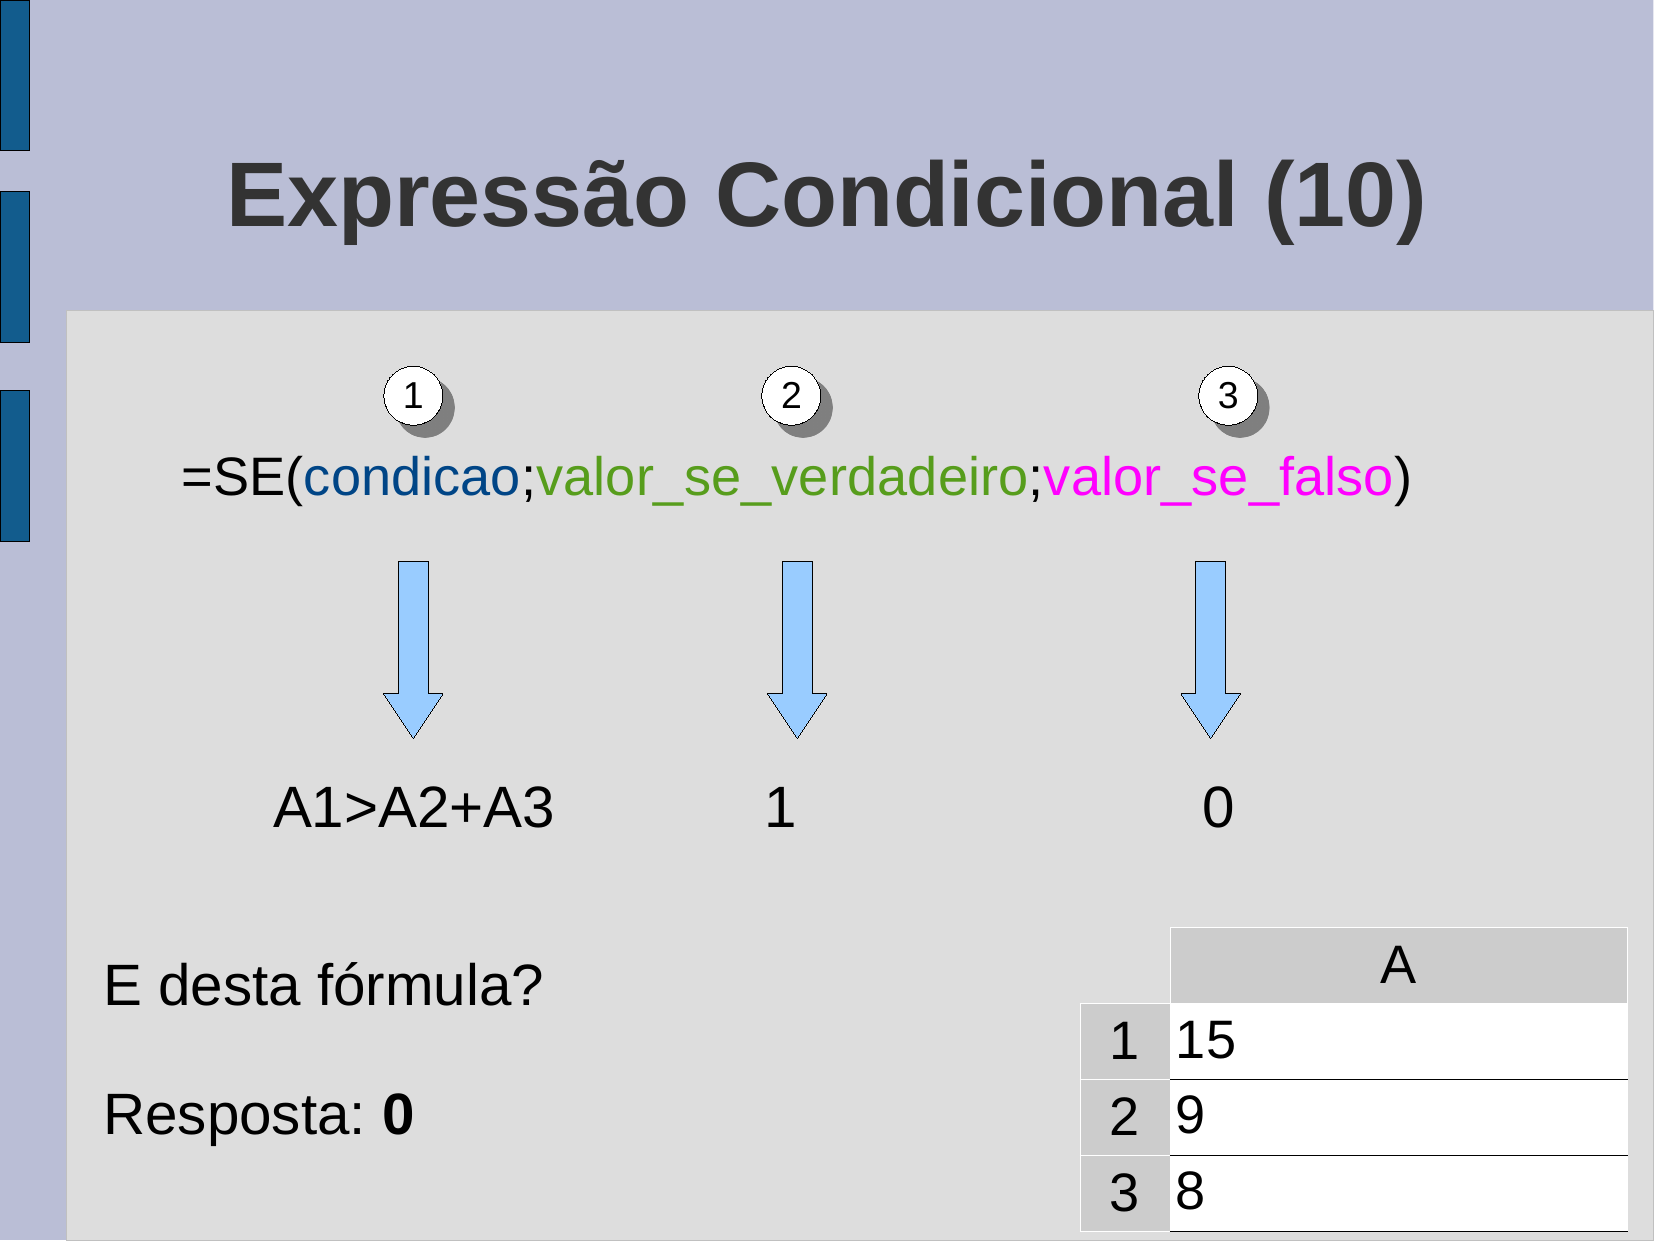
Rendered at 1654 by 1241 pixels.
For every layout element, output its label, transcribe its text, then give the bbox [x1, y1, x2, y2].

title Expressão Condicional (10) [121, 98, 1534, 291]
table_cell 8 [1170, 1156, 1628, 1231]
text_box =SE(condicao;valor_se_verdadeiro;valor_se_falso) [181, 445, 1447, 507]
text_box [383, 561, 443, 739]
text_box A1>A2+A3 1 0 [177, 767, 1536, 848]
text_box [1181, 561, 1241, 739]
table_cell 2 [1081, 1080, 1170, 1155]
text_box 1 [383, 366, 443, 426]
table_header [1080, 927, 1170, 1003]
text_box [767, 561, 827, 739]
text_box E desta fórmula? Resposta: 0 [88, 944, 1004, 1182]
table_cell 1 [1081, 1004, 1170, 1079]
text_box 3 [1198, 366, 1258, 426]
table_cell 3 [1081, 1156, 1170, 1231]
table_header A [1171, 928, 1627, 1003]
table_cell 9 [1170, 1080, 1628, 1155]
table_cell 15 [1170, 1003, 1628, 1079]
text_box 2 [761, 366, 821, 426]
